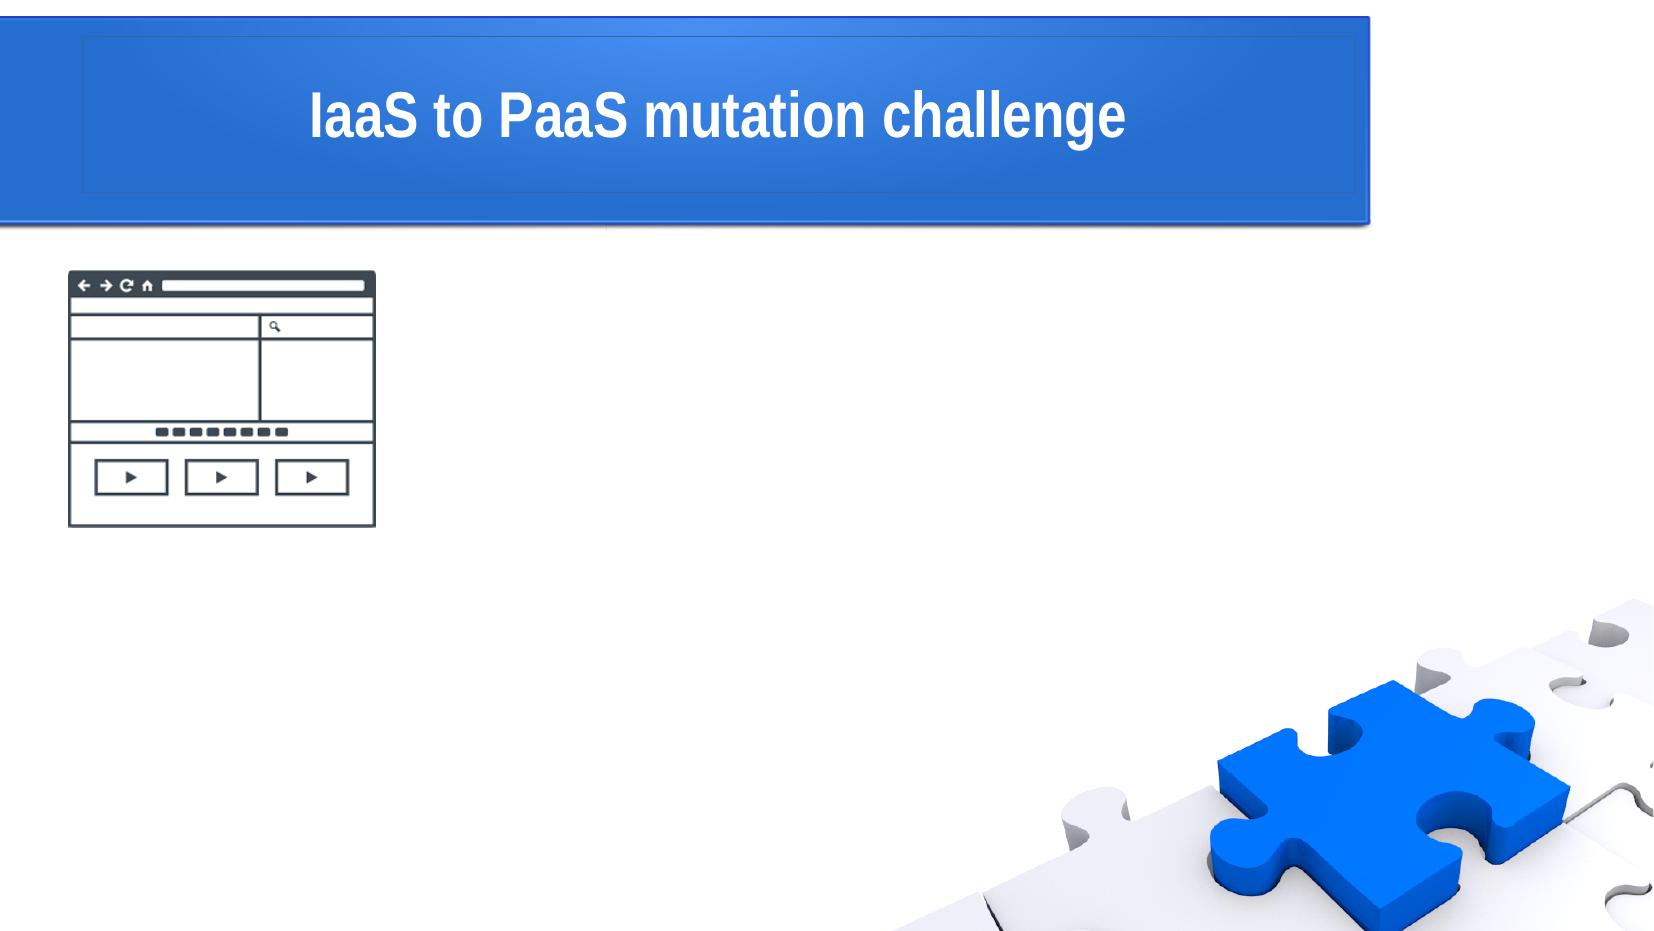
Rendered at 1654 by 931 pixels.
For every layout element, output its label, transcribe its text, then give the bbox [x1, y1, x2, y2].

picture [0, 16, 1375, 231]
picture [872, 491, 1654, 931]
title IaaS to PaaS mutation challenge [82, 36, 1356, 193]
picture [68, 270, 376, 528]
